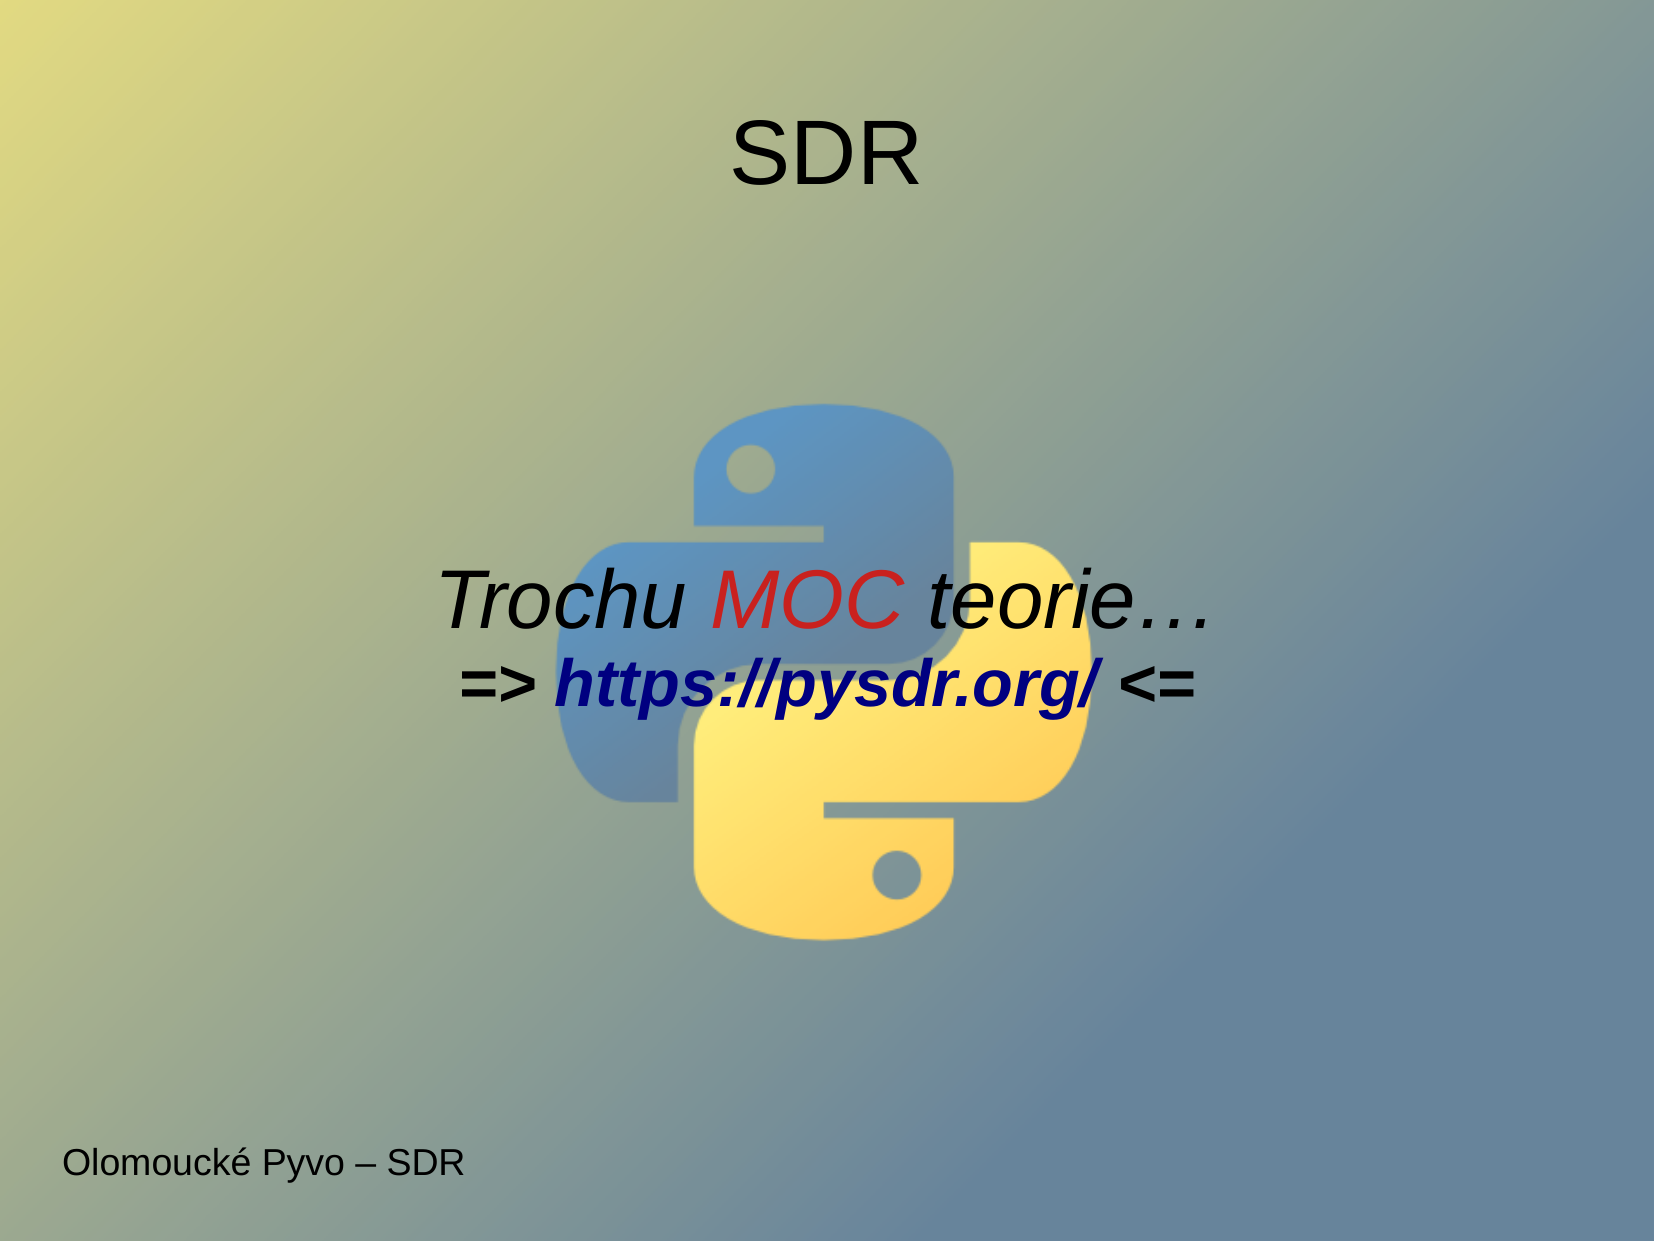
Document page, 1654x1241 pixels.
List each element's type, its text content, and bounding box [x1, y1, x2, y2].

text_box Trochu MOC teorie… => https://pysdr.org/ <= [82, 49, 1571, 1010]
text_box Olomoucké Pyvo – SDR [47, 1133, 778, 1191]
picture [0, 0, 1654, 1241]
